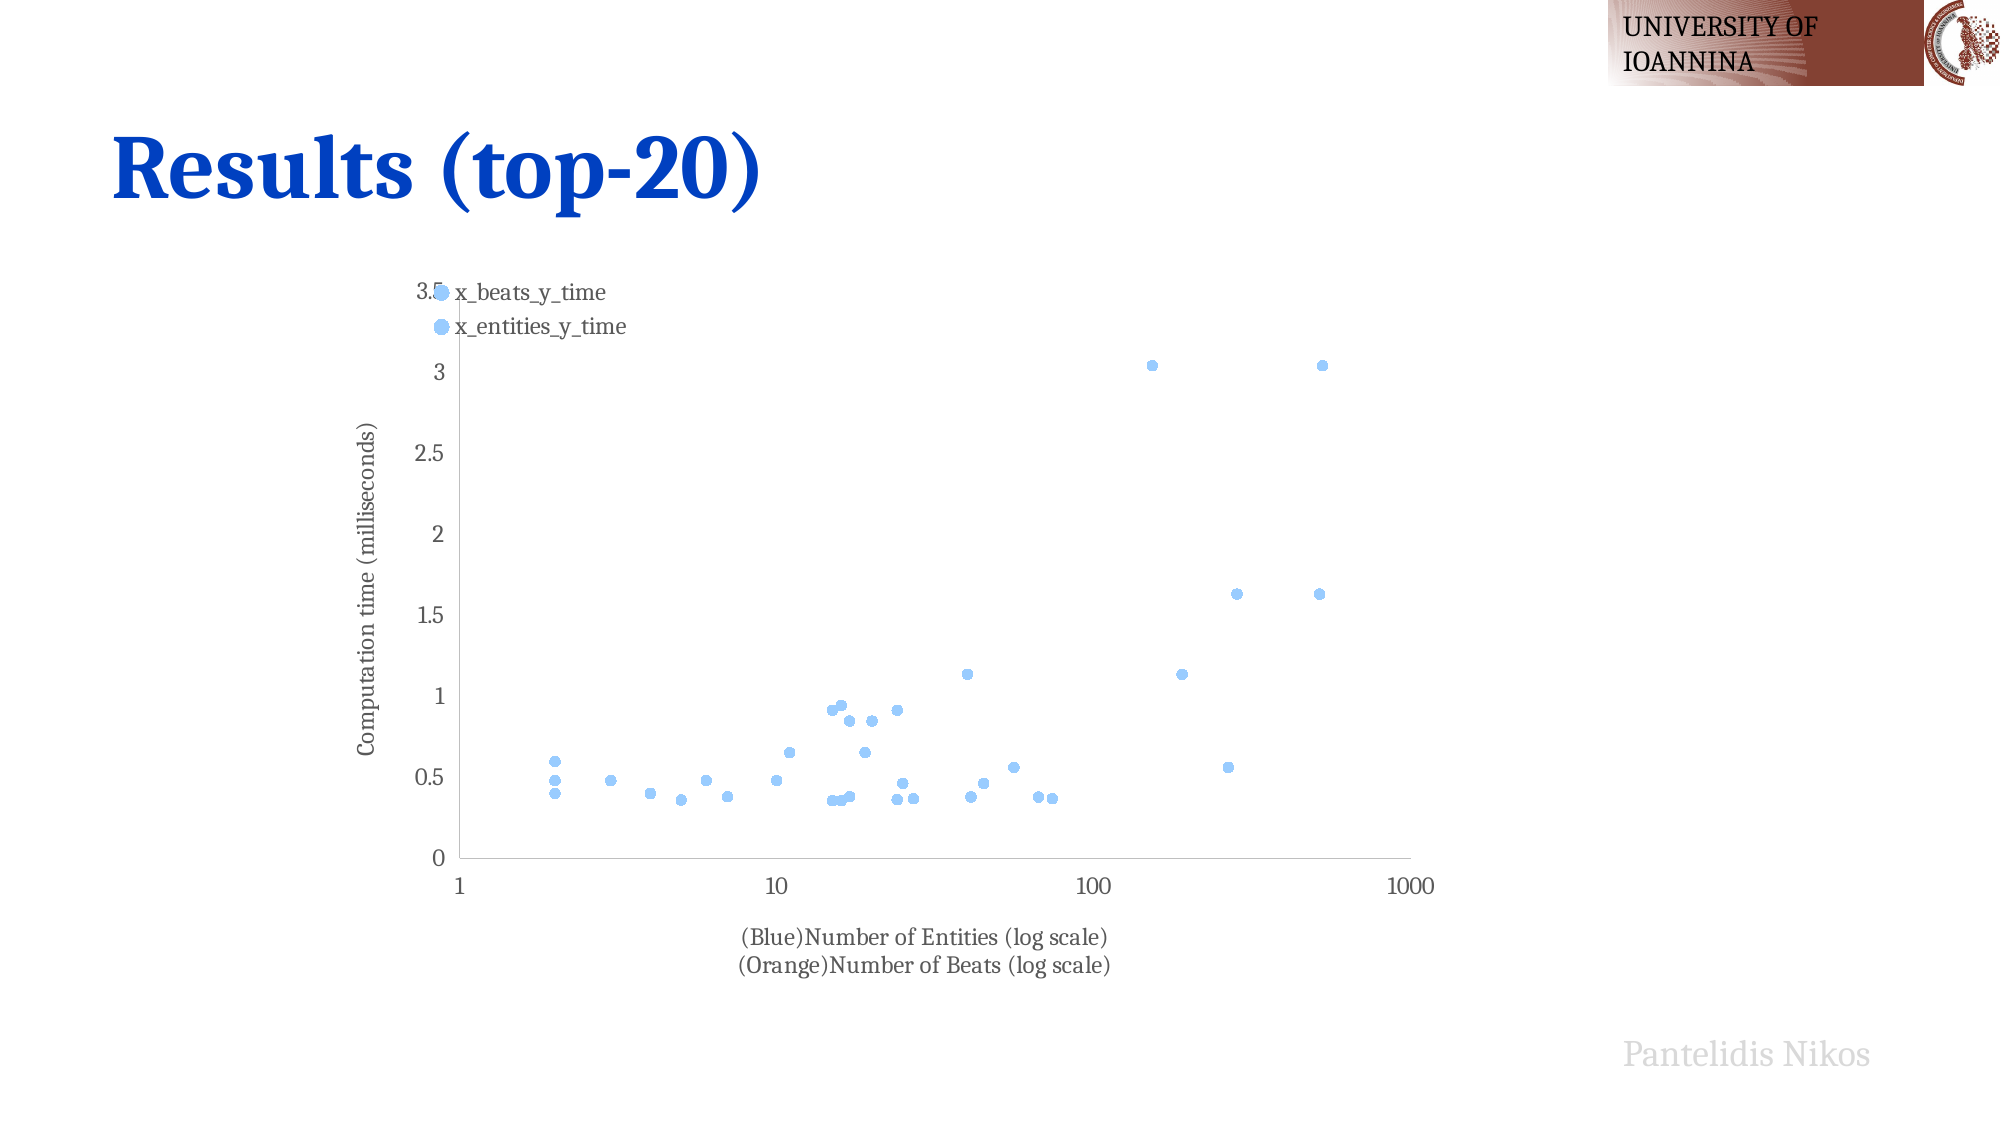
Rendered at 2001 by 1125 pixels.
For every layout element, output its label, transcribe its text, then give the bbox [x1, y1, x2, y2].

chart [318, 262, 1684, 1013]
text_box Results (top-20) [96, 112, 1142, 225]
picture [1924, 0, 2001, 86]
